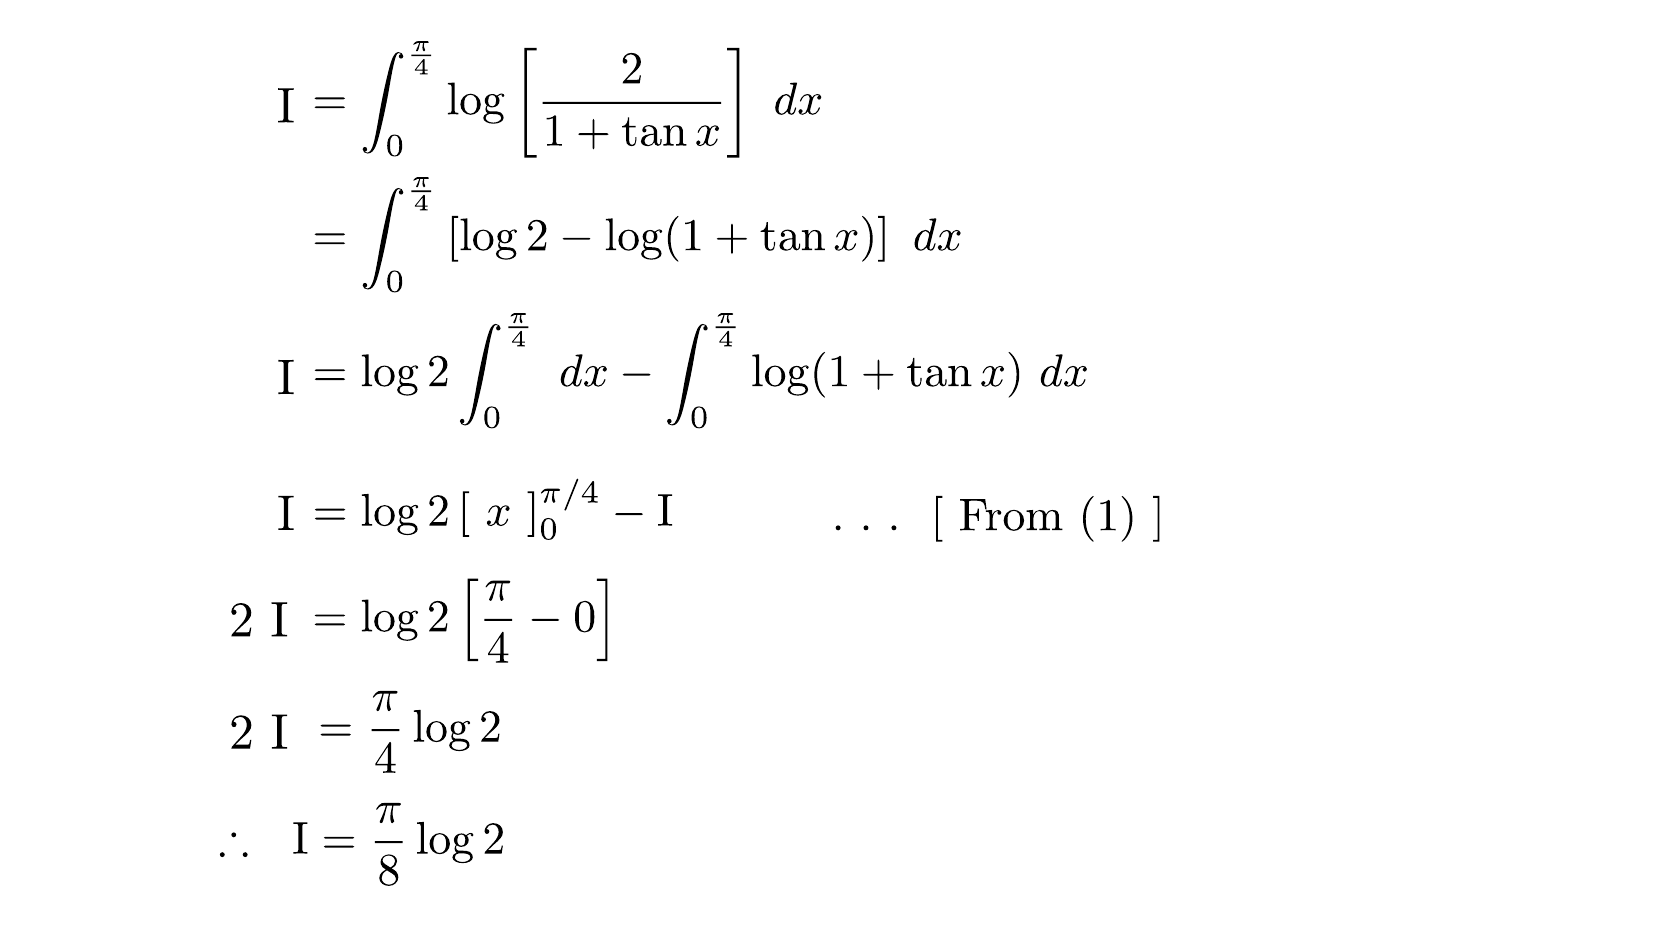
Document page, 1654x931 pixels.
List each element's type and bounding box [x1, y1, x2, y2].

text_box [314, 177, 961, 293]
text_box [231, 602, 288, 637]
text_box [278, 88, 294, 123]
text_box [278, 495, 294, 530]
text_box [278, 359, 294, 395]
text_box [314, 313, 1087, 429]
text_box [320, 690, 500, 773]
text_box [314, 478, 673, 540]
text_box [833, 495, 1160, 542]
text_box [314, 578, 608, 663]
text_box [219, 802, 503, 886]
text_box [314, 41, 822, 158]
text_box [231, 714, 288, 749]
subtitle [59, 35, 1607, 898]
